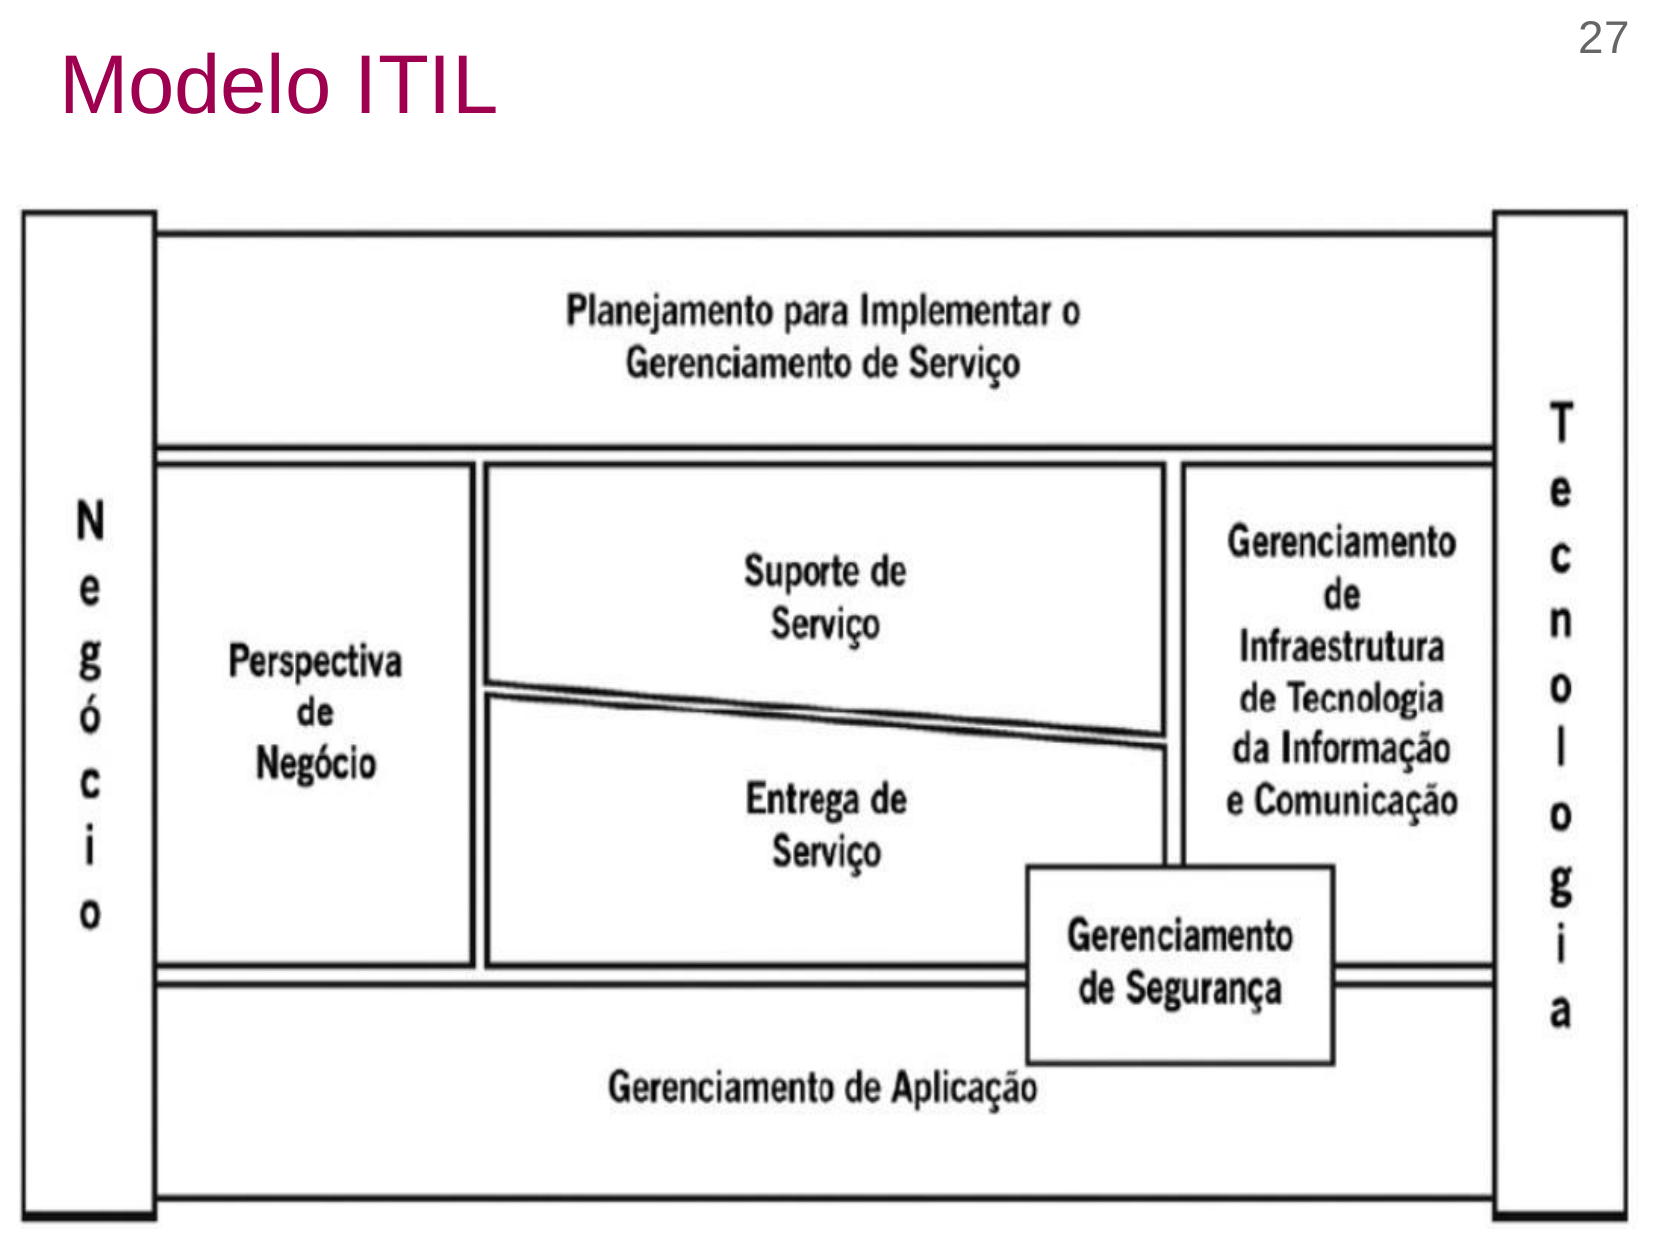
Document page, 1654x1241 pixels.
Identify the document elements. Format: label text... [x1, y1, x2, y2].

title Modelo ITIL [59, 29, 1595, 148]
picture [17, 204, 1638, 1229]
